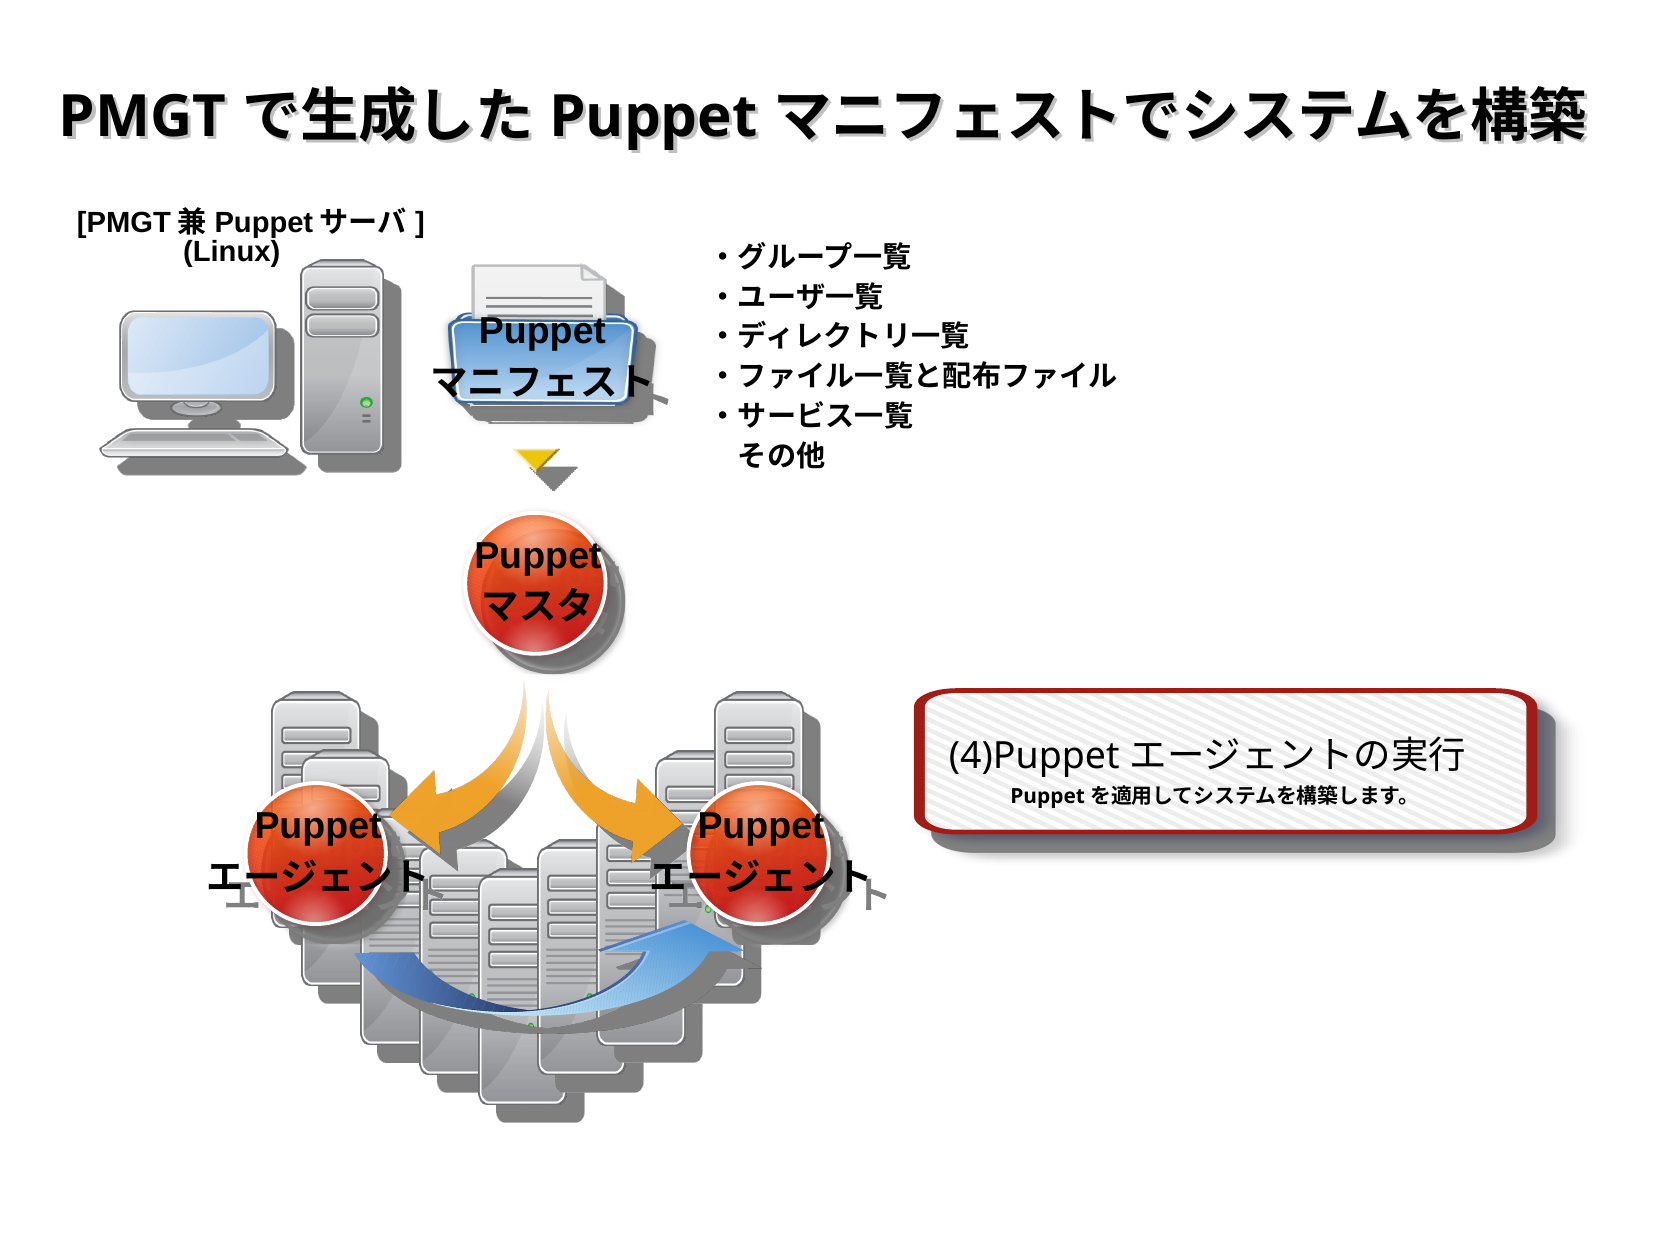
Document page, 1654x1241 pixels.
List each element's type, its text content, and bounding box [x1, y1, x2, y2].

picture [455, 497, 621, 668]
picture [885, 679, 1595, 857]
title PMGTで生成したPuppetマニフェストでシステムを構築 [59, 49, 1625, 178]
picture [88, 259, 384, 467]
picture [511, 436, 562, 487]
picture [236, 679, 844, 1105]
title ・グループ一覧 ・ユーザ一覧 ・ディレクトリ一覧 ・ファイル一覧と配布ファイル ・サービス一覧 その他 [708, 236, 1152, 443]
title [PMGT兼Puppetサーバ] [76, 200, 423, 232]
picture [435, 263, 650, 414]
title (Linux) [183, 234, 343, 266]
